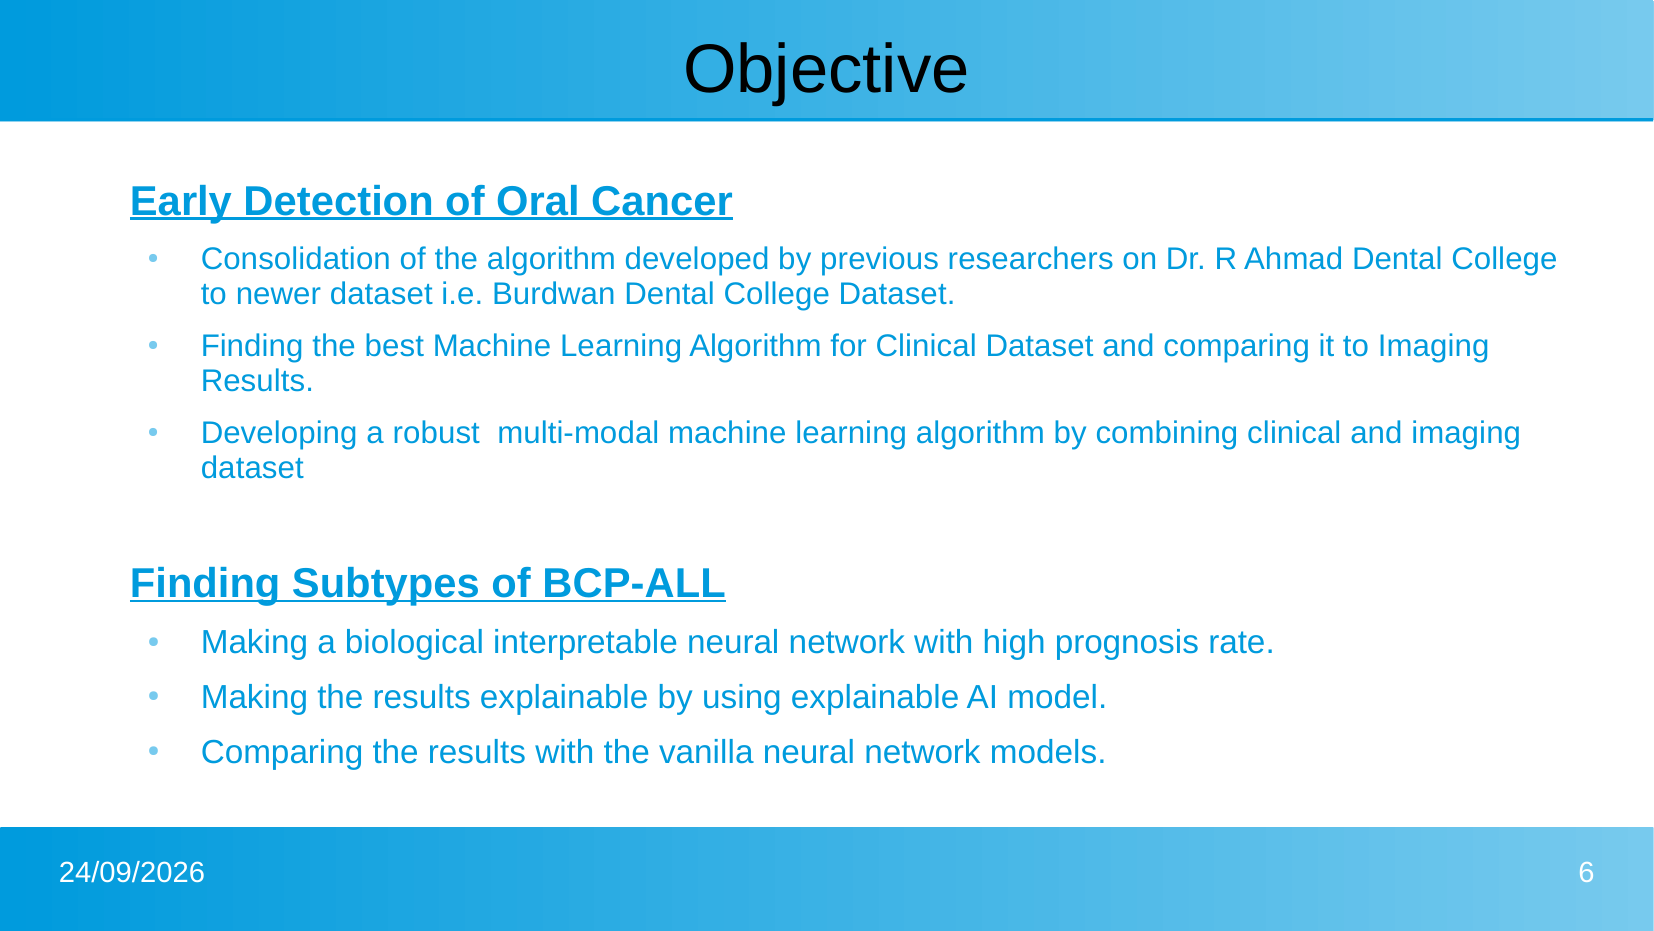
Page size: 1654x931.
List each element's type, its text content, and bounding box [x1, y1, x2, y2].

list Early Detection of Oral Cancer Consolidation of the algorithm developed by previous researchers on Dr. R Ahmad Dental College to newer dataset i.e. Burdwan Dental College Dataset. Finding the best Machine Learning Algorithm for Clinical Dataset and comparing it to Imaging Results. Developing a robust multi-modal machine learning algorithm by combining clinical and imaging dataset Finding Subtypes of BCP-ALL Making a biological interpretable neural network with high prognosis rate. Making the results explainable by using explainable AI model. Comparing the results with the vanilla neural network models. [59, 177, 1595, 768]
title Objective [59, 29, 1595, 108]
